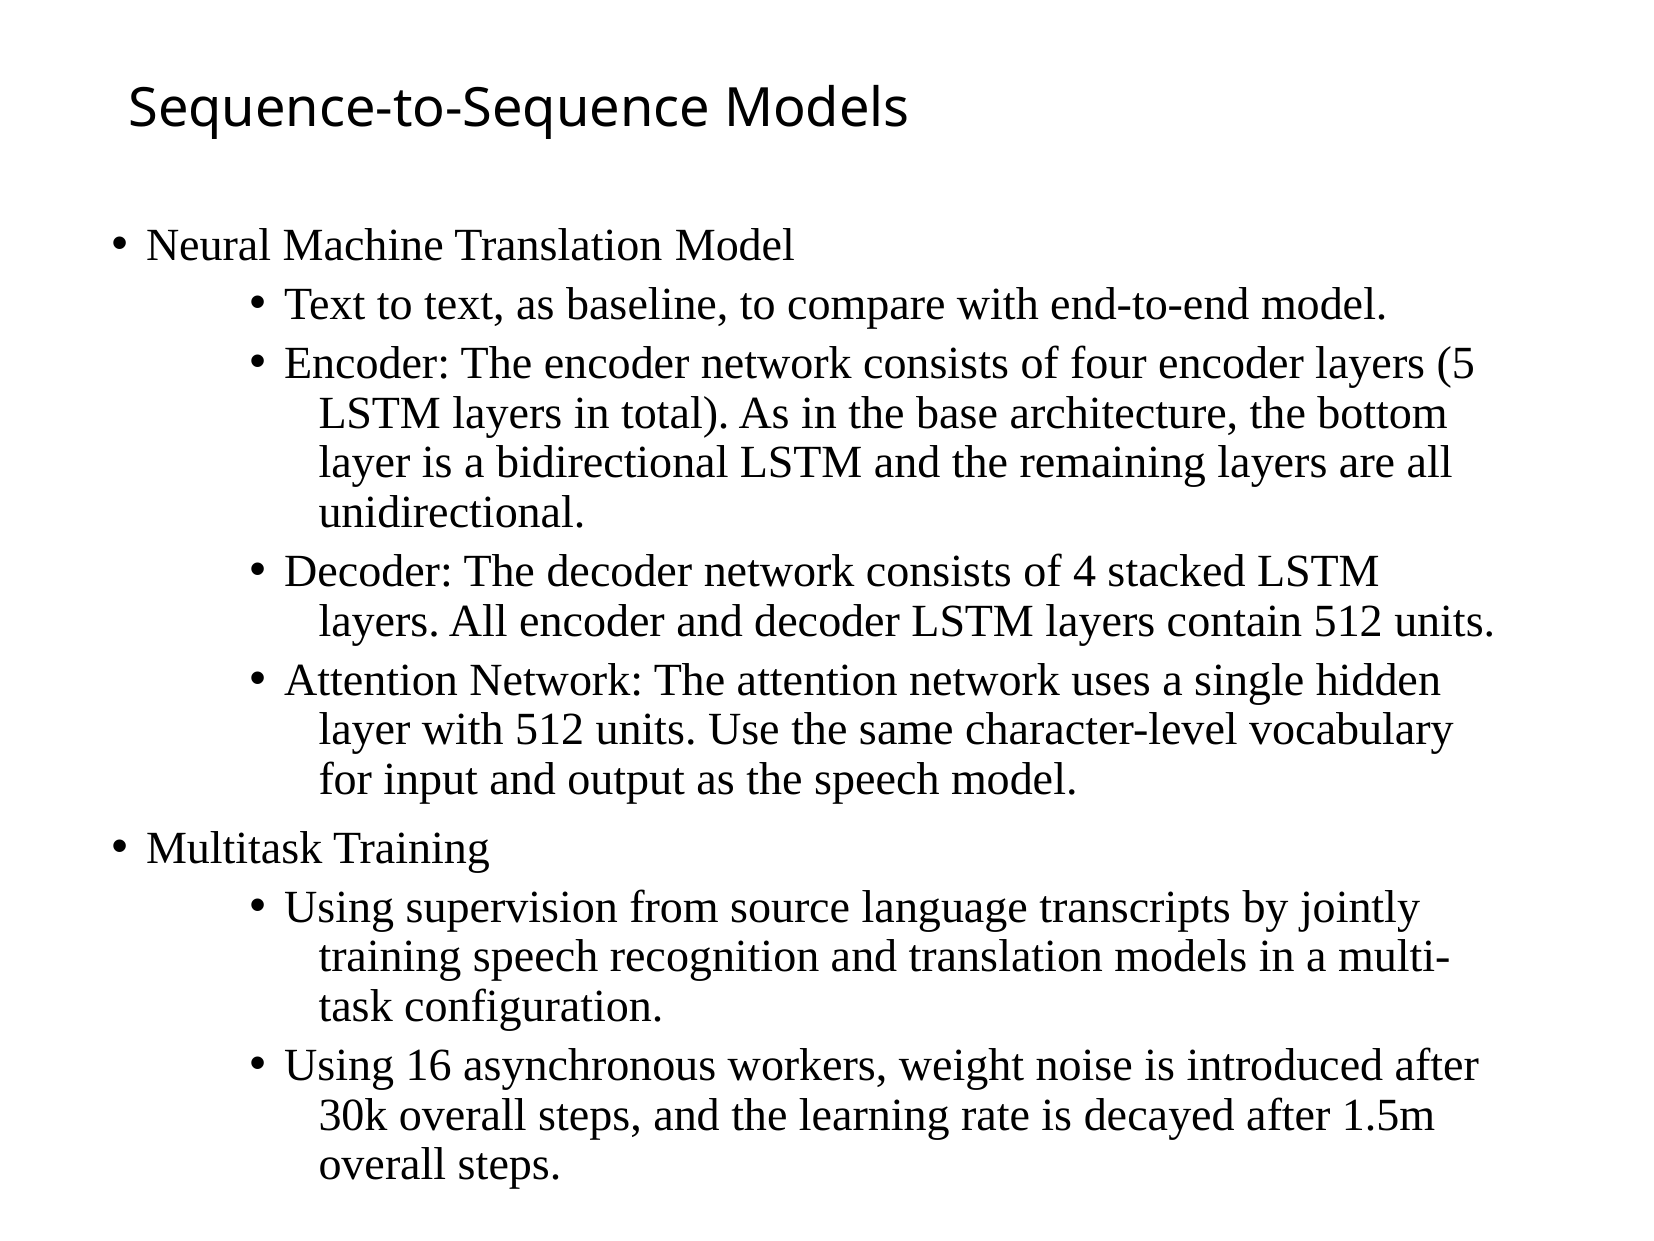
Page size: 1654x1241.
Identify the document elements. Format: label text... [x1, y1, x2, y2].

list Neural Machine Translation Model Text to text, as baseline, to compare with end-to-end model. Encoder: The encoder network consists of four encoder layers (5 LSTM layers in total). As in the base architecture, the bottom layer is a bidirectional LSTM and the remaining layers are all unidirectional. Decoder: The decoder network consists of 4 stacked LSTM layers. All encoder and decoder LSTM layers contain 512 units. Attention Network: The attention network uses a single hidden layer with 512 units. Use the same character-level vocabulary for input and output as the speech model. Multitask Training Using supervision from source language transcripts by jointly training speech recognition and translation models in a multi-task configuration. Using 16 asynchronous workers, weight noise is introduced after 30k overall steps, and the learning rate is decayed after 1.5m overall steps. [96, 213, 1523, 1213]
title Sequence-to-Sequence Models [113, 65, 1540, 152]
